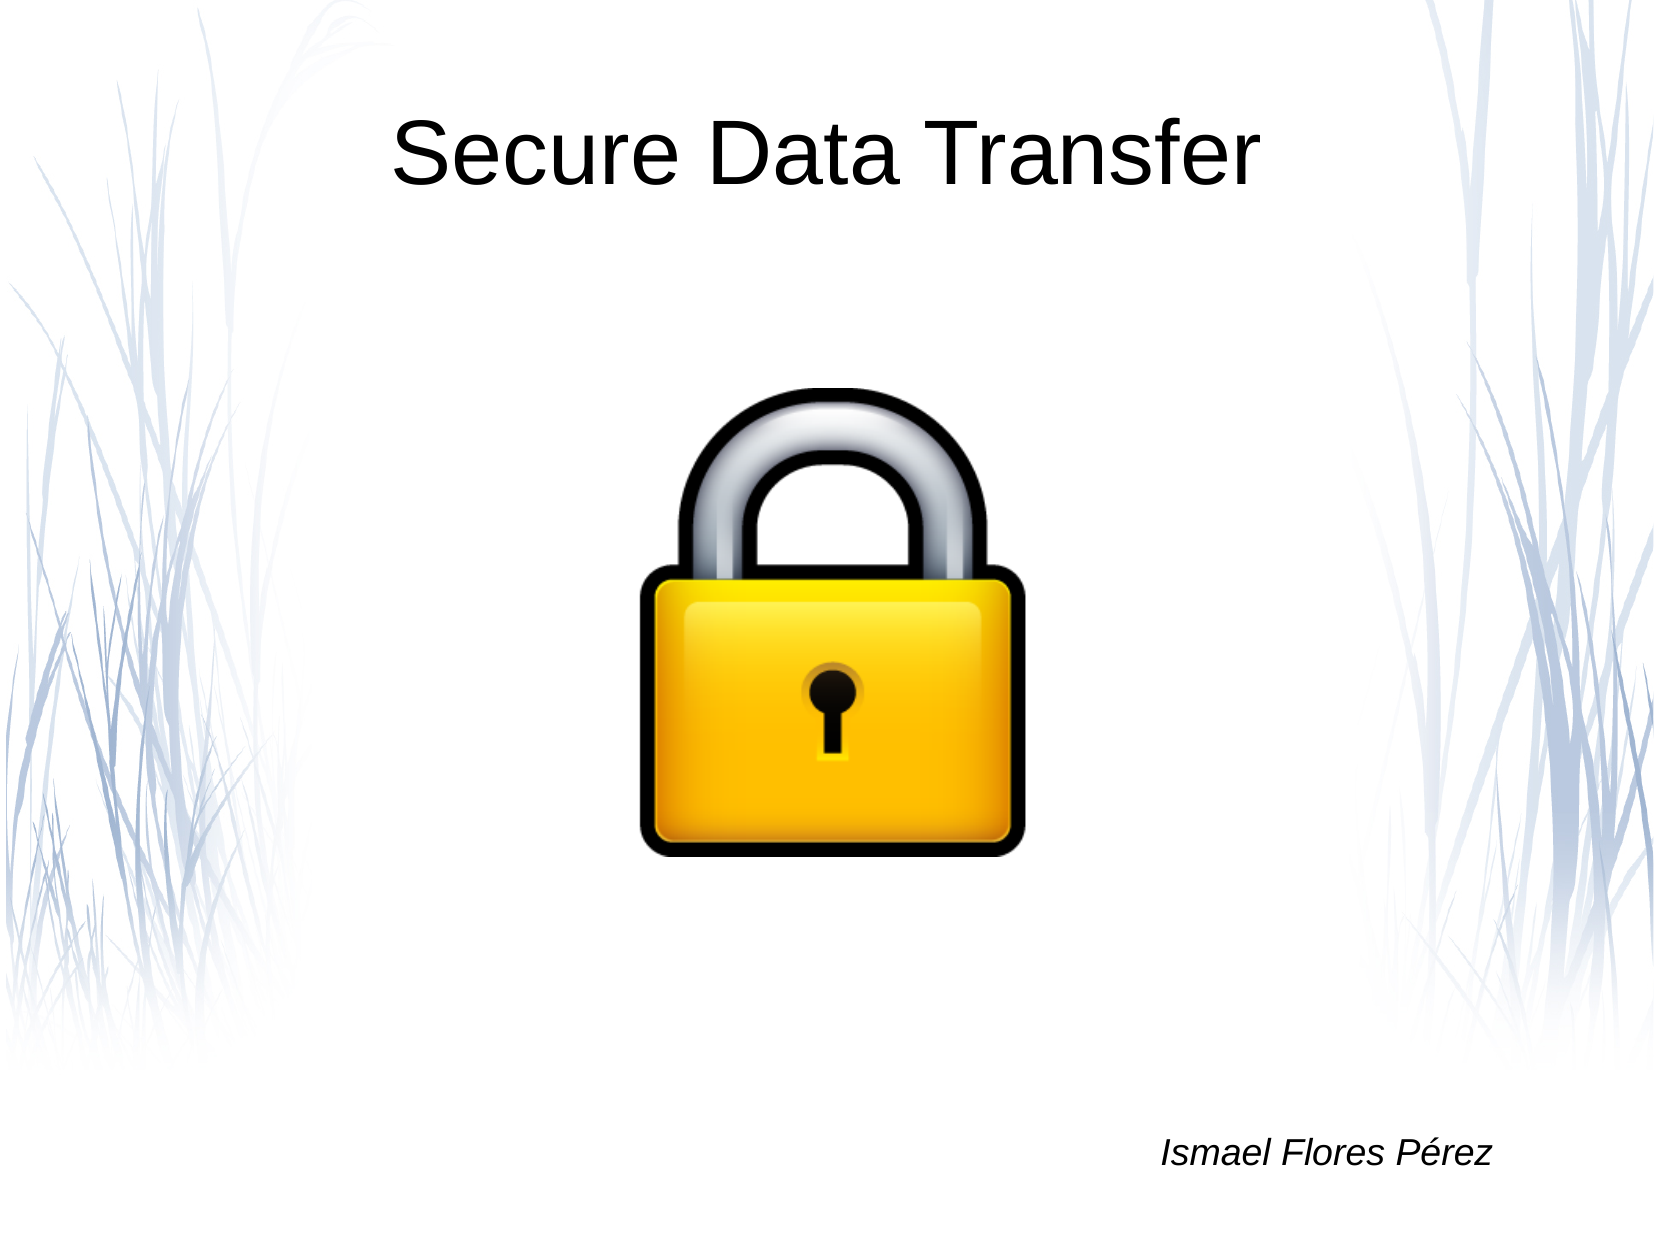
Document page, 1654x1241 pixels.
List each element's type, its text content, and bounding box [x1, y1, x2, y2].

text_box Ismael Flores Pérez [1145, 1124, 1619, 1182]
title Secure Data Transfer [82, 49, 1571, 257]
picture [6, 0, 1654, 1241]
